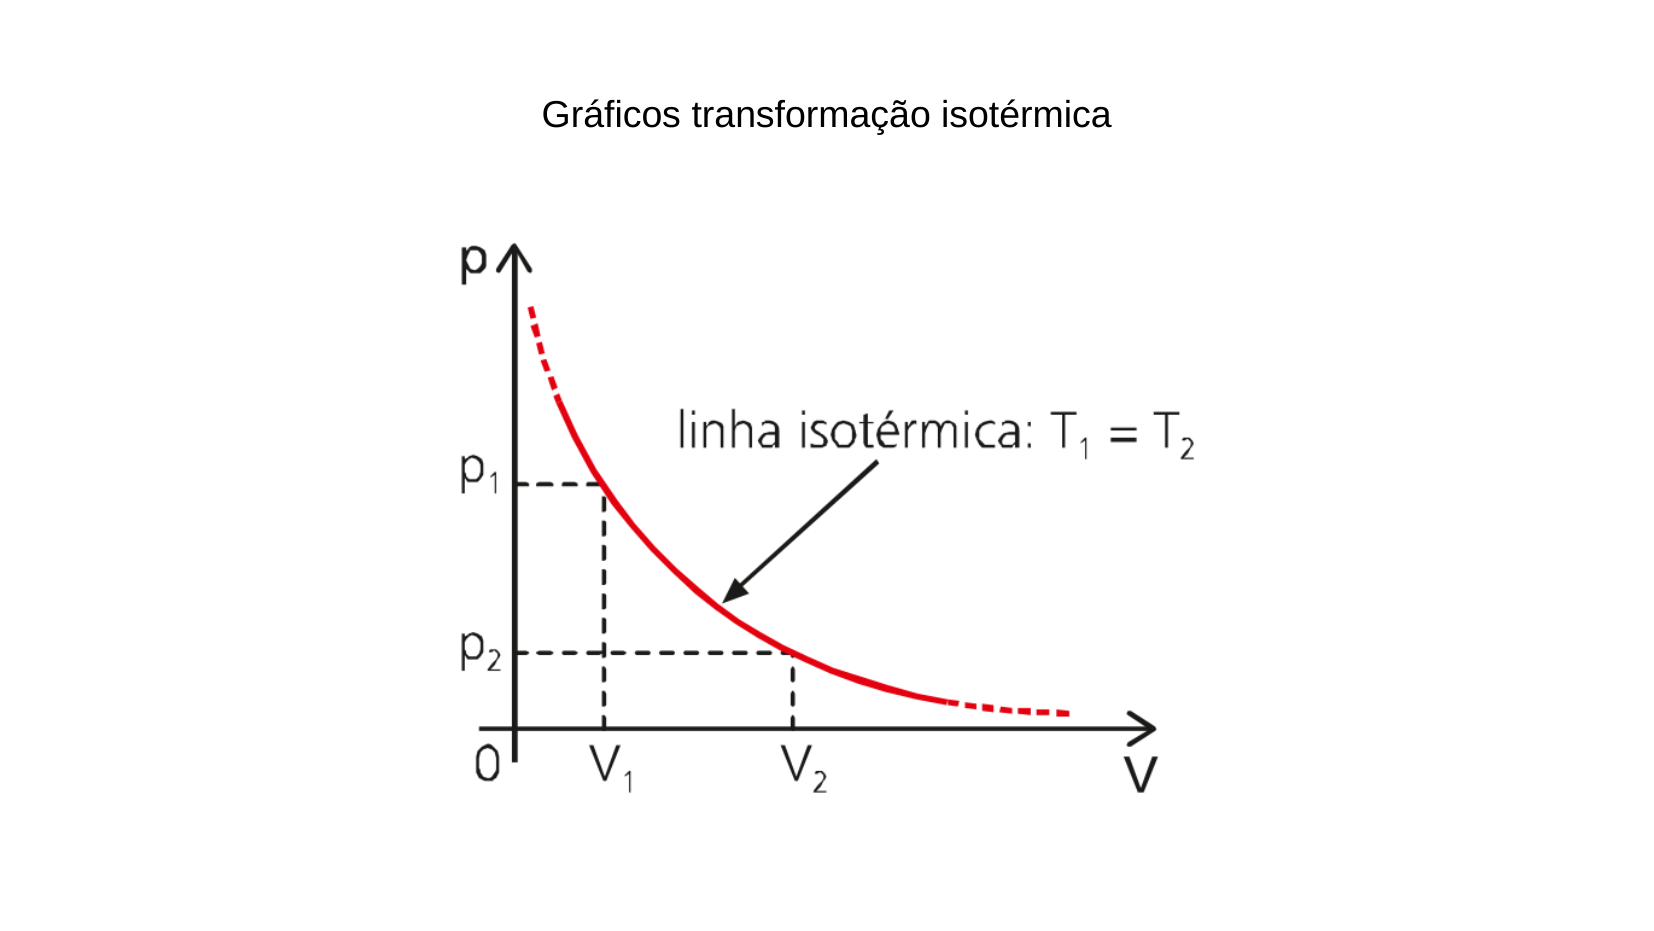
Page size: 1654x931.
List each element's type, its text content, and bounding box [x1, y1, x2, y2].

title Gráficos transformação isotérmica [82, 37, 1571, 193]
picture [430, 206, 1300, 864]
